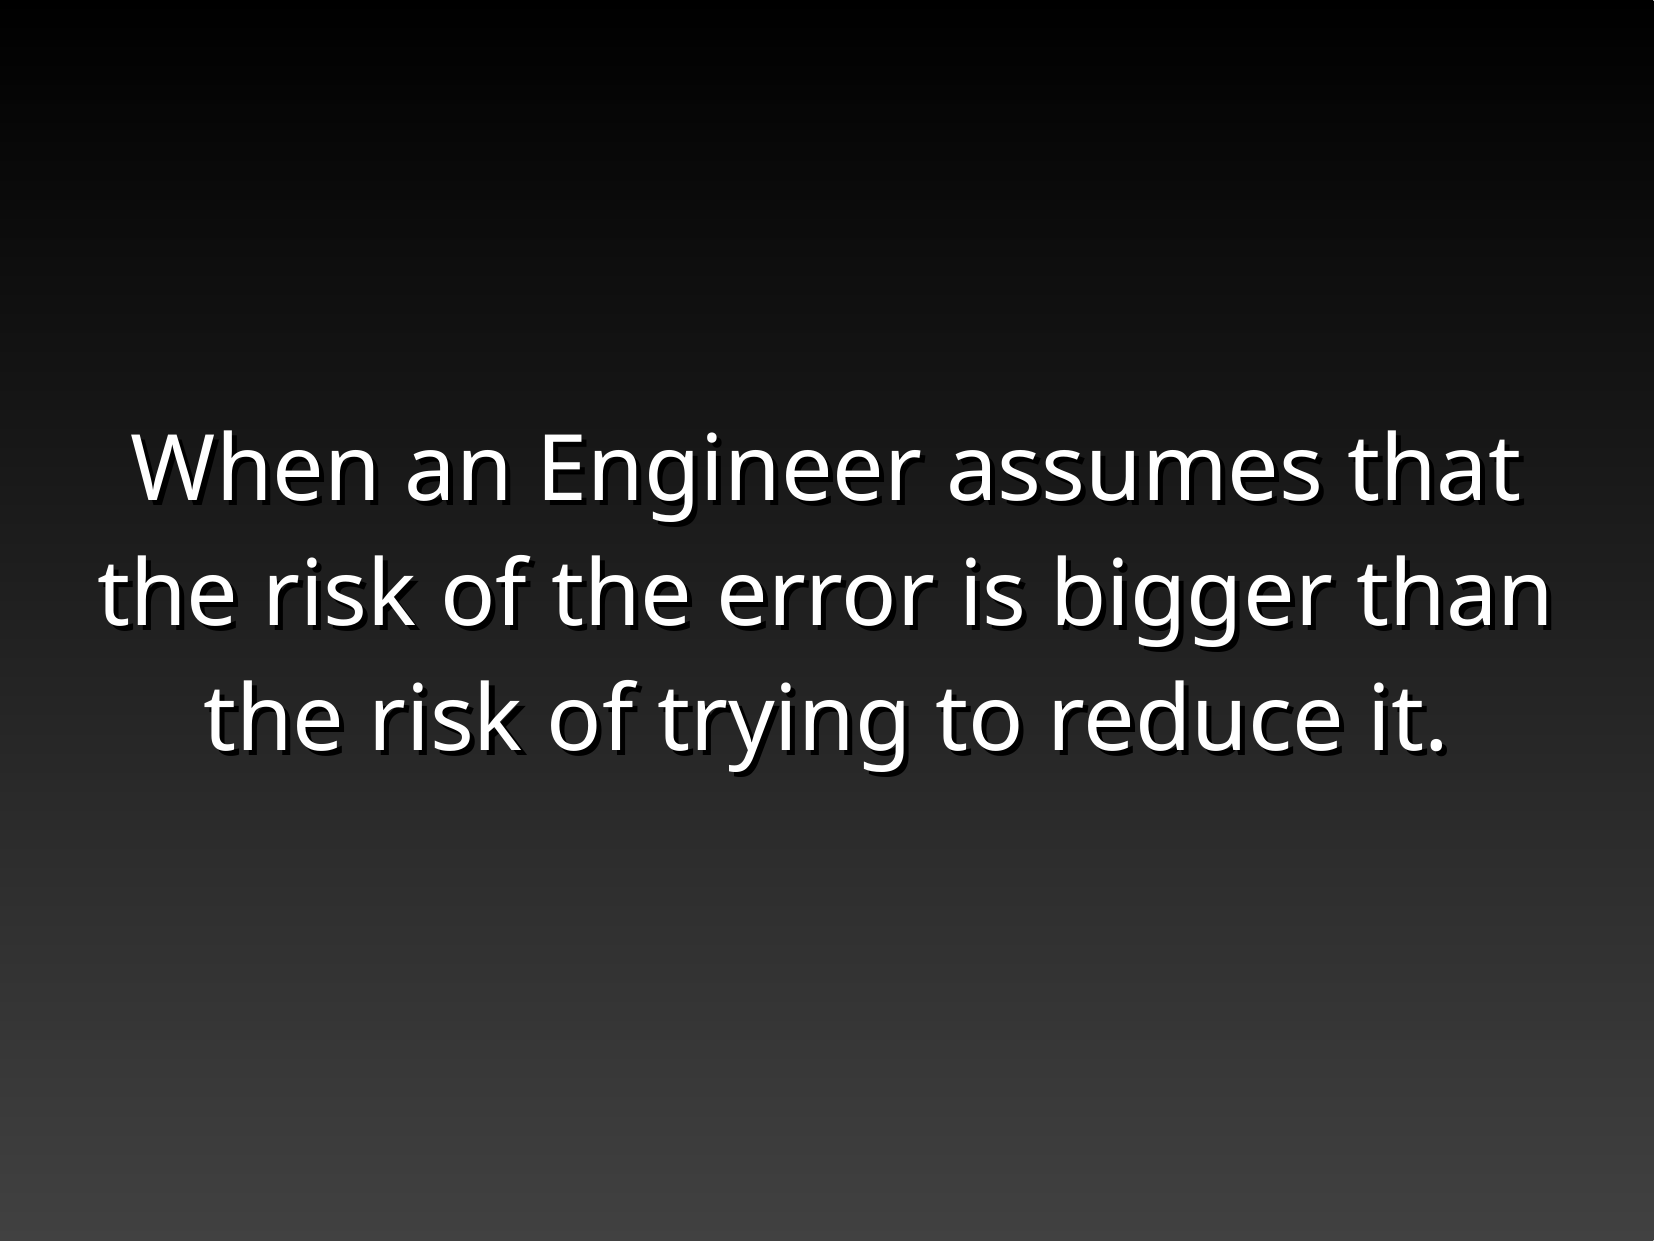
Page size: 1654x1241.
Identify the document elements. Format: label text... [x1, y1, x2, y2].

title When an Engineer assumes that the risk of the error is bigger than the risk of trying to reduce it. [82, 429, 1571, 751]
